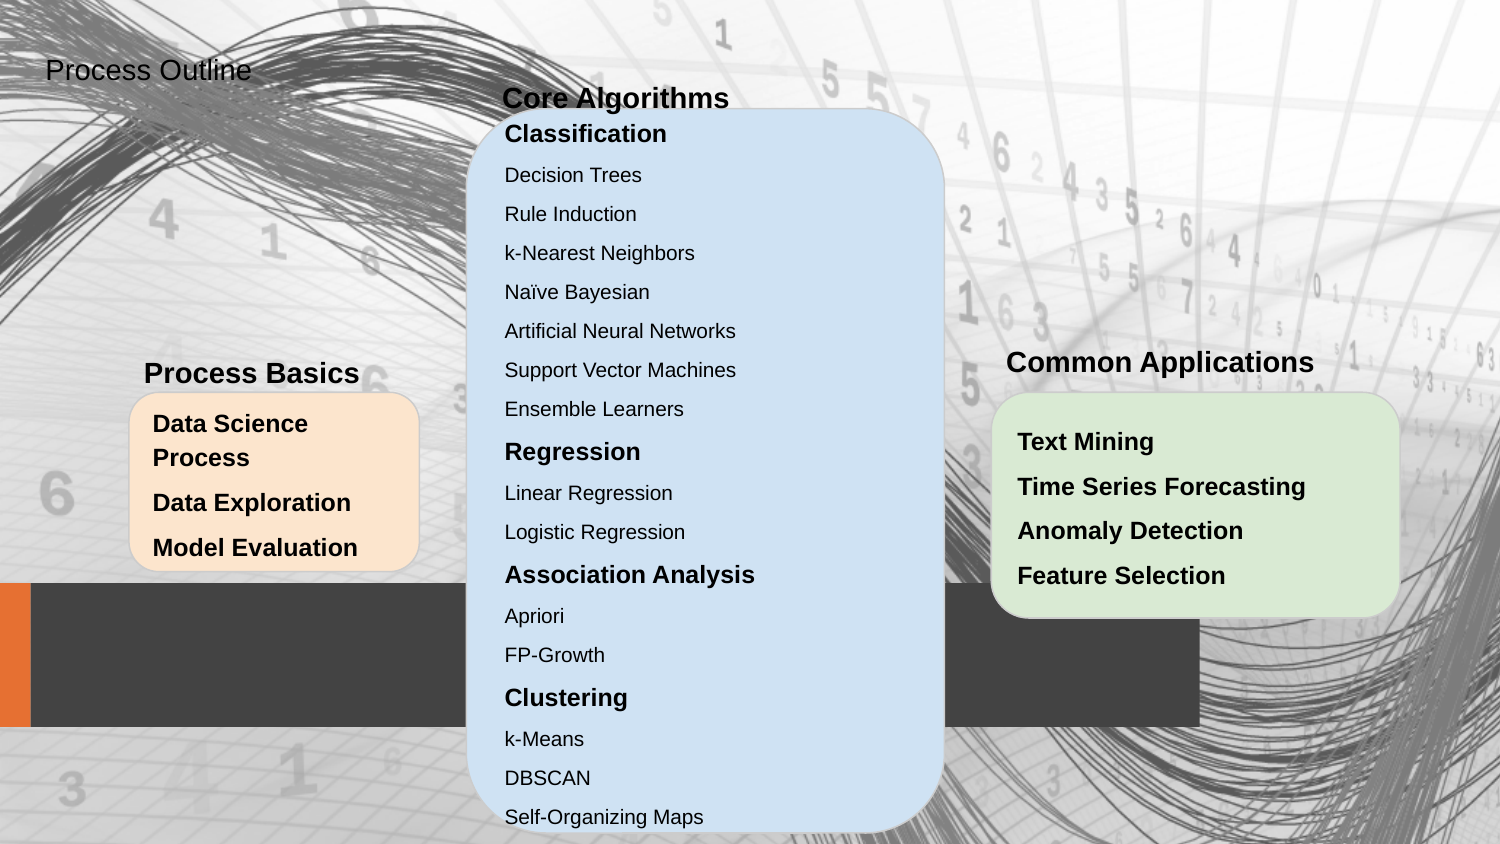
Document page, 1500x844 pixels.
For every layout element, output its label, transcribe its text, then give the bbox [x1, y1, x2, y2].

picture [0, 0, 1500, 844]
text_box Data Science Process Data Exploration Model Evaluation [128, 392, 420, 572]
text_box Common Applications [991, 314, 1382, 372]
text_box Process Basics [128, 325, 420, 383]
text_box Classification Decision Trees Rule Induction k-Nearest Neighbors Naïve Bayesian Artificial Neural Networks Support Vector Machines Ensemble Learners Regression Linear Regression Logistic Regression Association Analysis Apriori FP-Growth Clustering k-Means DBSCAN Self-Organizing Maps [466, 108, 945, 834]
text_box Text Mining Time Series Forecasting Anomaly Detection Feature Selection [991, 392, 1401, 619]
title Process Outline [30, 20, 1381, 118]
text_box Core Algorithms [487, 56, 778, 102]
